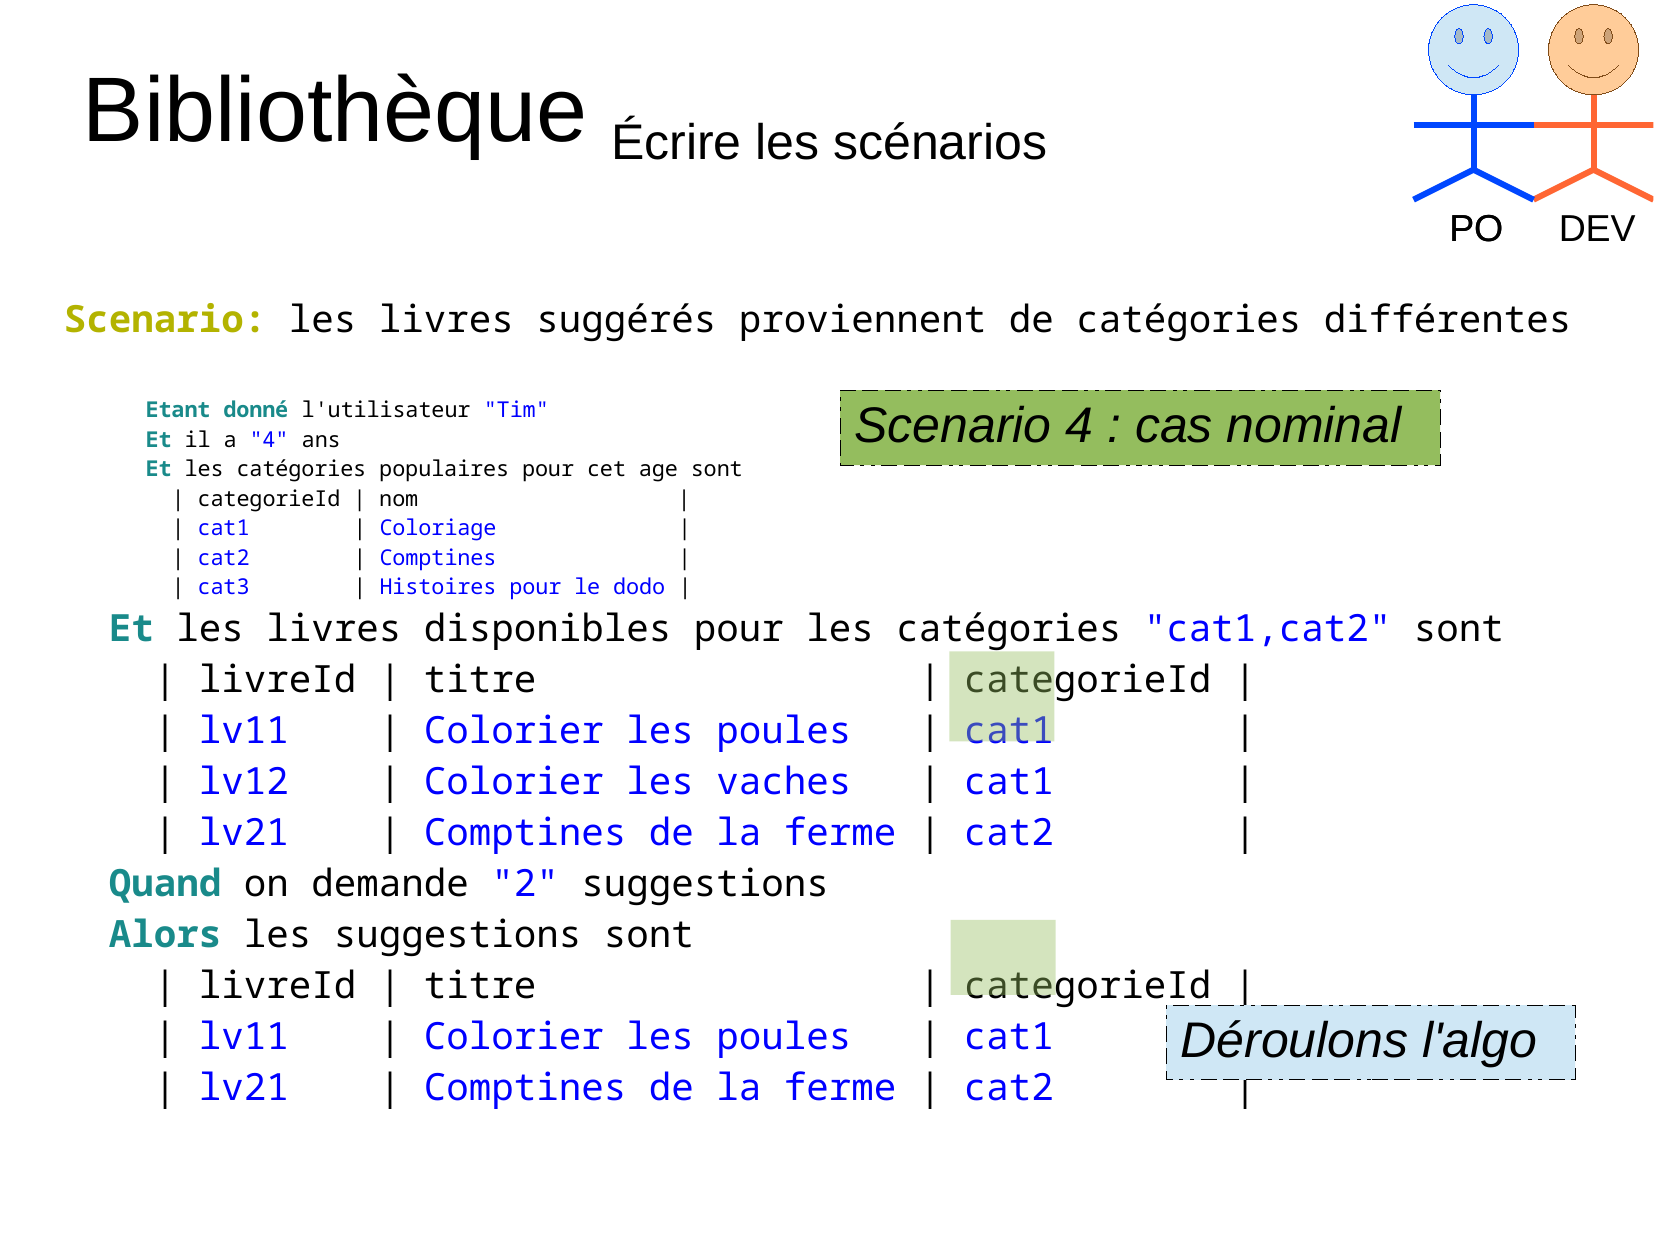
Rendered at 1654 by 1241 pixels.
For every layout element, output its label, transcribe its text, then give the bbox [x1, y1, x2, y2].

text_box DEV [1534, 199, 1654, 257]
text_box [1571, 4, 1639, 95]
text_box Scenario: les livres suggérés proviennent de catégories différentes Etant donné l'utilisateur "Tim" Et il a "4" ans Et les catégories populaires pour cet age sont | categorieId | nom | | cat1 | Coloriage | | cat2 | Comptines | | cat3 | Histoires pour le dodo | Et les livres disponibles pour les catégories "cat1,cat2" sont | livreId | titre | categorieId | | lv11 | Colorier les poules | cat1 | | lv12 | Colorier les vaches | cat1 | | lv21 | Comptines de la ferme | cat2 | Quand on demande "2" suggestions Alors les suggestions sont | livreId | titre | categorieId | | lv11 | Colorier les poules | cat1 | | lv21 | Comptines de la ferme | cat2 | [3, 285, 1587, 1111]
text_box [950, 919, 1056, 995]
text_box Déroulons l'algo [1166, 1005, 1576, 1080]
text_box Écrire les scénarios [596, 106, 1063, 178]
title Bibliothèque [82, 5, 1571, 213]
text_box Scenario 4 : cas nominal [840, 390, 1441, 466]
text_box [949, 651, 1055, 742]
text_box PO [1413, 213, 1534, 257]
